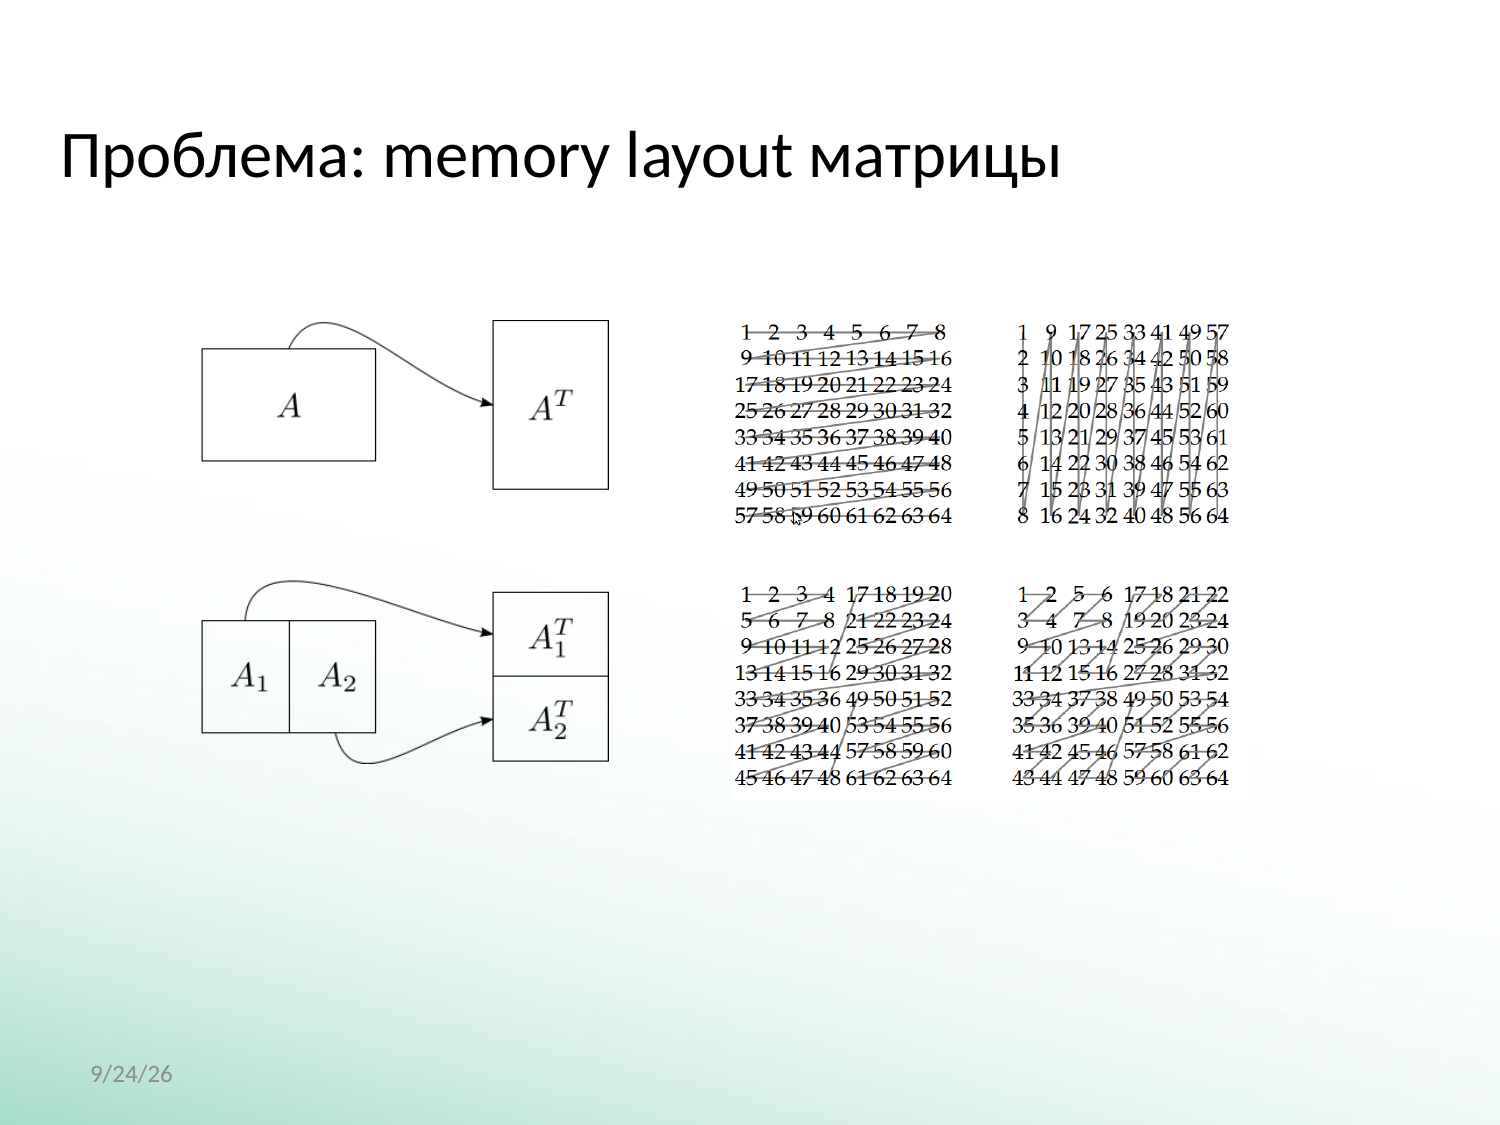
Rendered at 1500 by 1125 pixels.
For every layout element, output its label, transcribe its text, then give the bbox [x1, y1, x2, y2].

picture [0, 0, 1500, 1125]
title Проблема: memory layout матрицы [60, 90, 1411, 231]
